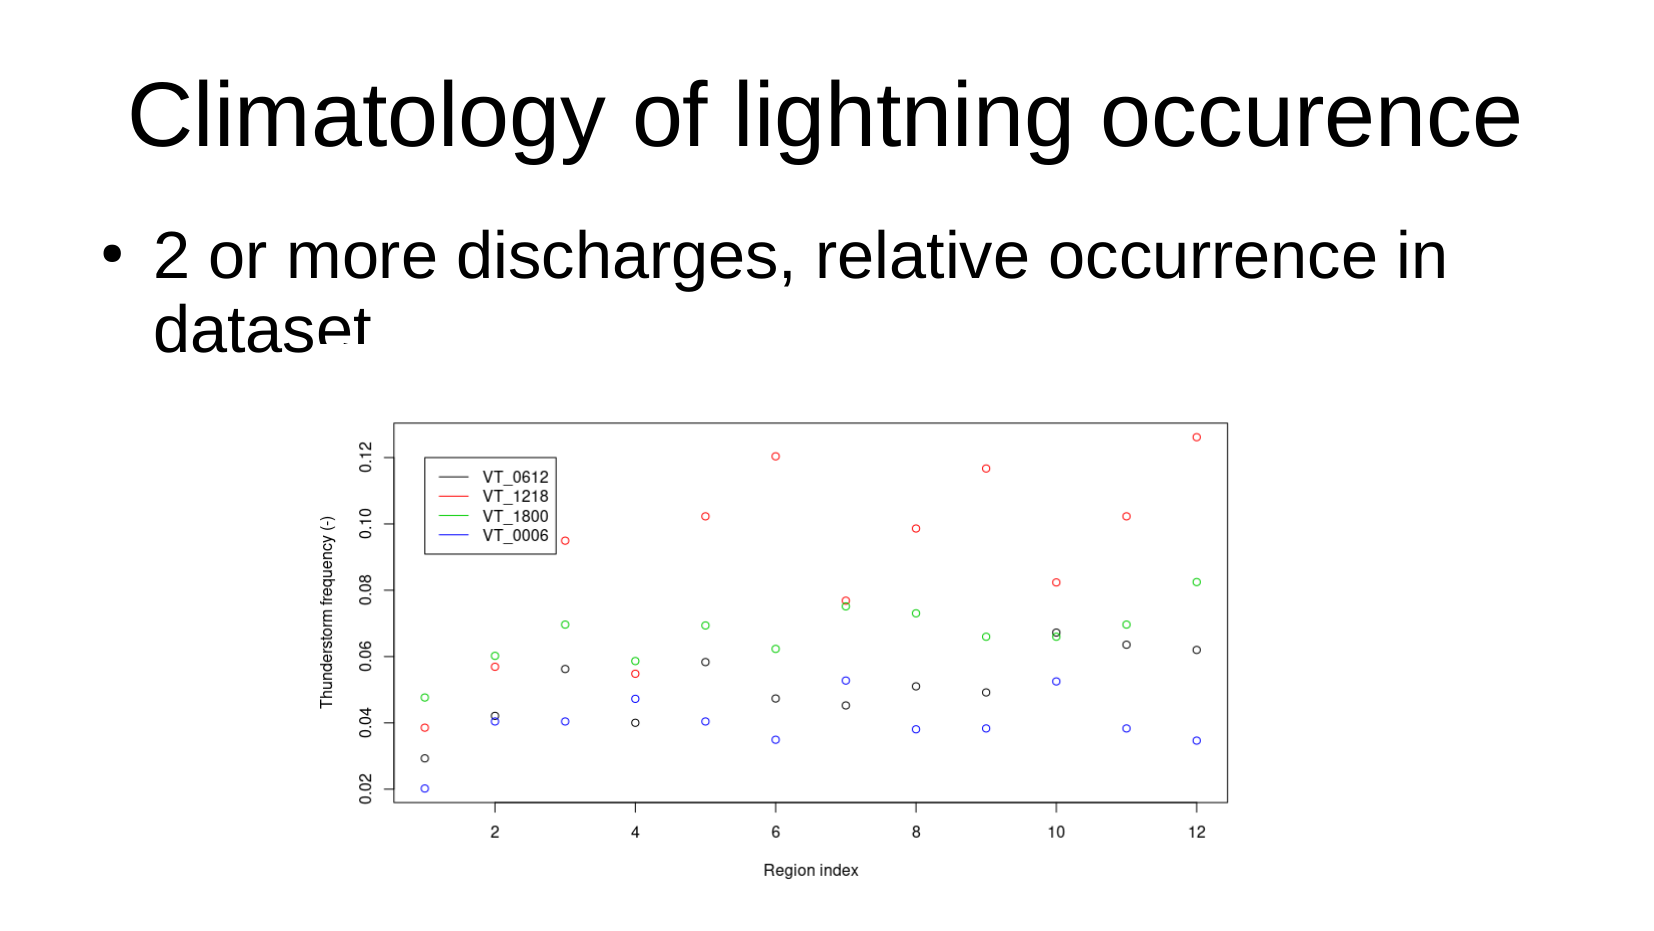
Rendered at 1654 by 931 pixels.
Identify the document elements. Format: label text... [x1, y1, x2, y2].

title Climatology of lightning occurence [82, 37, 1571, 193]
picture [315, 344, 1268, 901]
list 2 or more discharges, relative occurrence in dataset [82, 217, 1571, 758]
